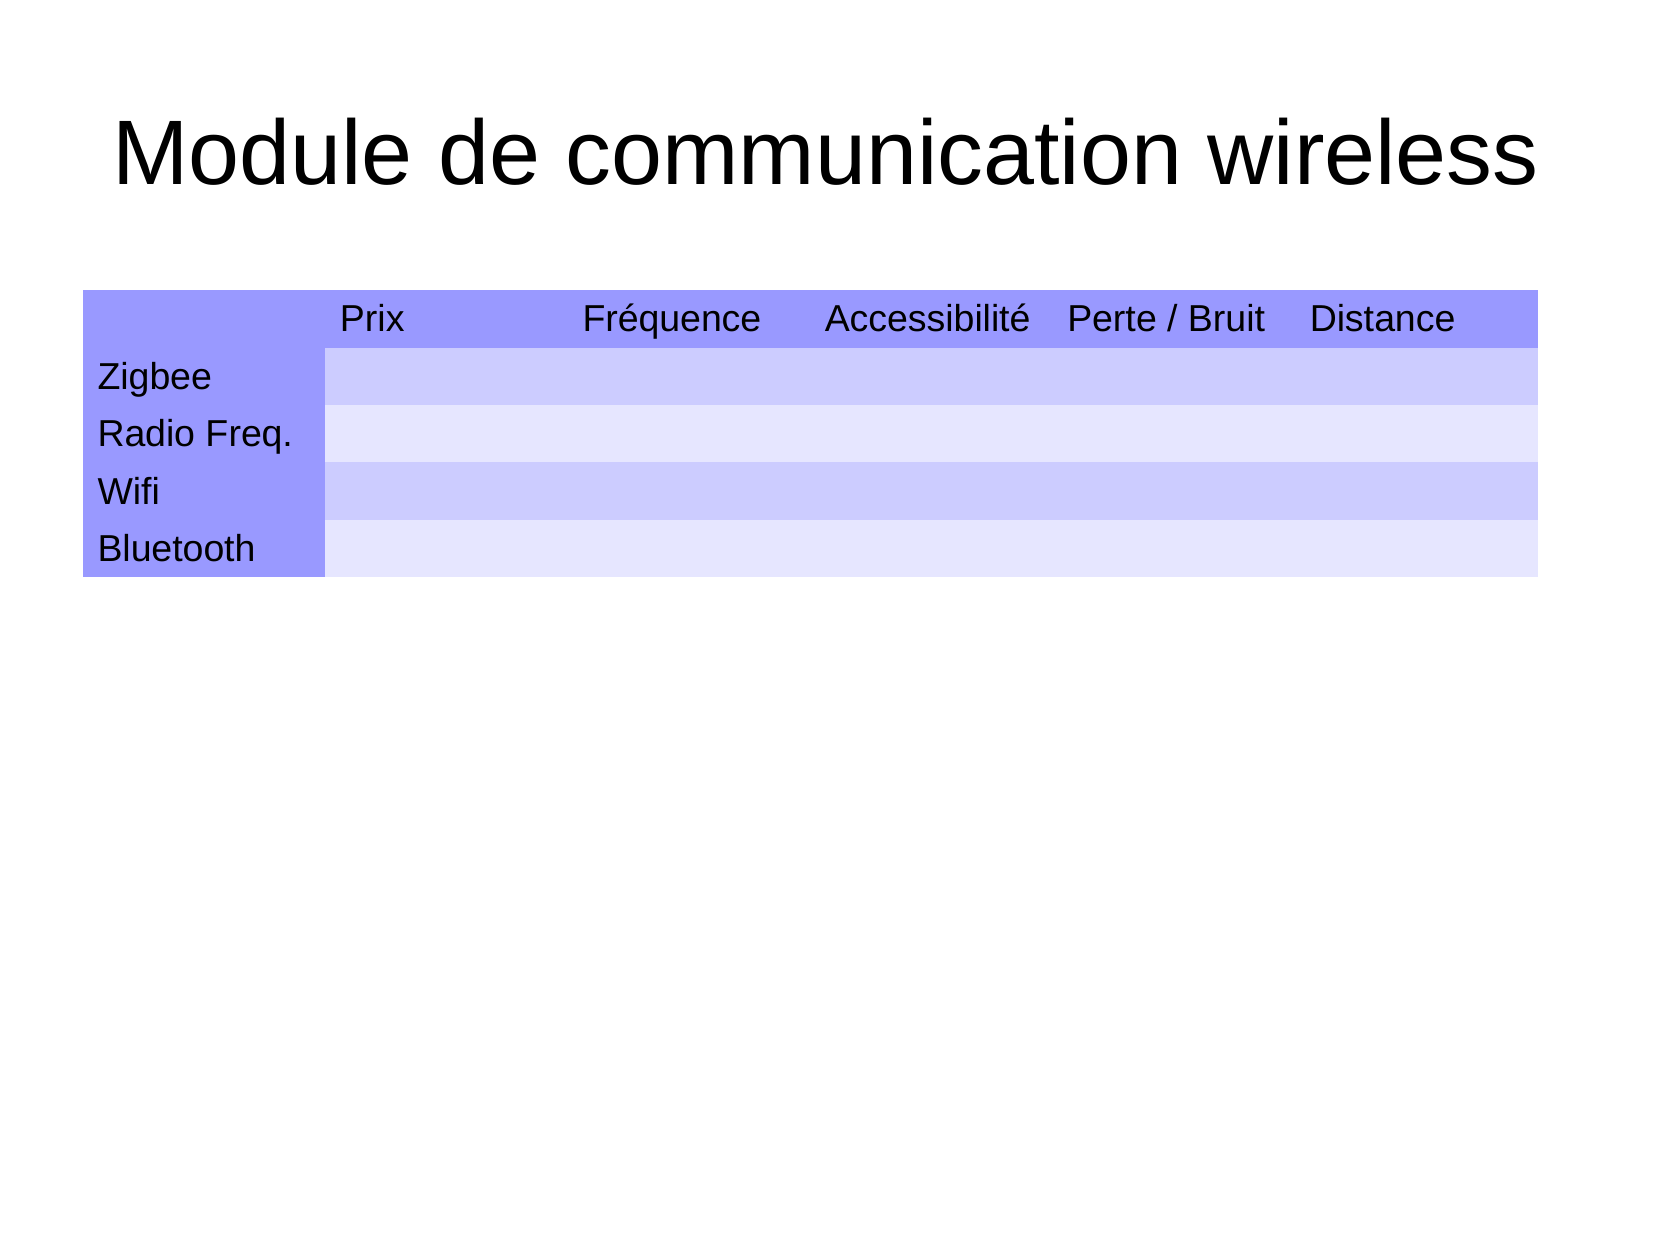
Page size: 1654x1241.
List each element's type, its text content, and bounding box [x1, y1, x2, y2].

table_cell [1295, 462, 1538, 520]
table_cell [325, 405, 568, 462]
table_cell [568, 462, 810, 520]
table_header Distance [1295, 290, 1538, 348]
table_header Perte / Bruit [1053, 290, 1295, 348]
table_cell [810, 348, 1053, 405]
table_cell [810, 462, 1053, 520]
table_cell [1295, 405, 1538, 462]
table_cell Wifi [83, 462, 325, 520]
table_cell Radio Freq. [83, 405, 325, 462]
table_cell [568, 405, 810, 462]
table_header Fréquence [568, 290, 810, 348]
table_cell [1053, 348, 1295, 405]
table_cell [568, 348, 810, 405]
title Module de communication wireless [82, 49, 1571, 257]
table_cell [325, 348, 568, 405]
table_cell [810, 520, 1053, 577]
table_cell [1053, 405, 1295, 462]
table_cell [325, 520, 568, 577]
table_cell [325, 462, 568, 520]
table_cell [810, 405, 1053, 462]
table_cell [1295, 348, 1538, 405]
table_cell Bluetooth [83, 520, 325, 577]
table_cell Zigbee [83, 348, 325, 405]
table_cell [1053, 520, 1295, 577]
table_cell [1053, 462, 1295, 520]
table_header Accessibilité [810, 290, 1053, 348]
table_cell [568, 520, 810, 577]
table_cell [1295, 520, 1538, 577]
table_header Prix [325, 290, 568, 348]
table_header [83, 290, 325, 348]
